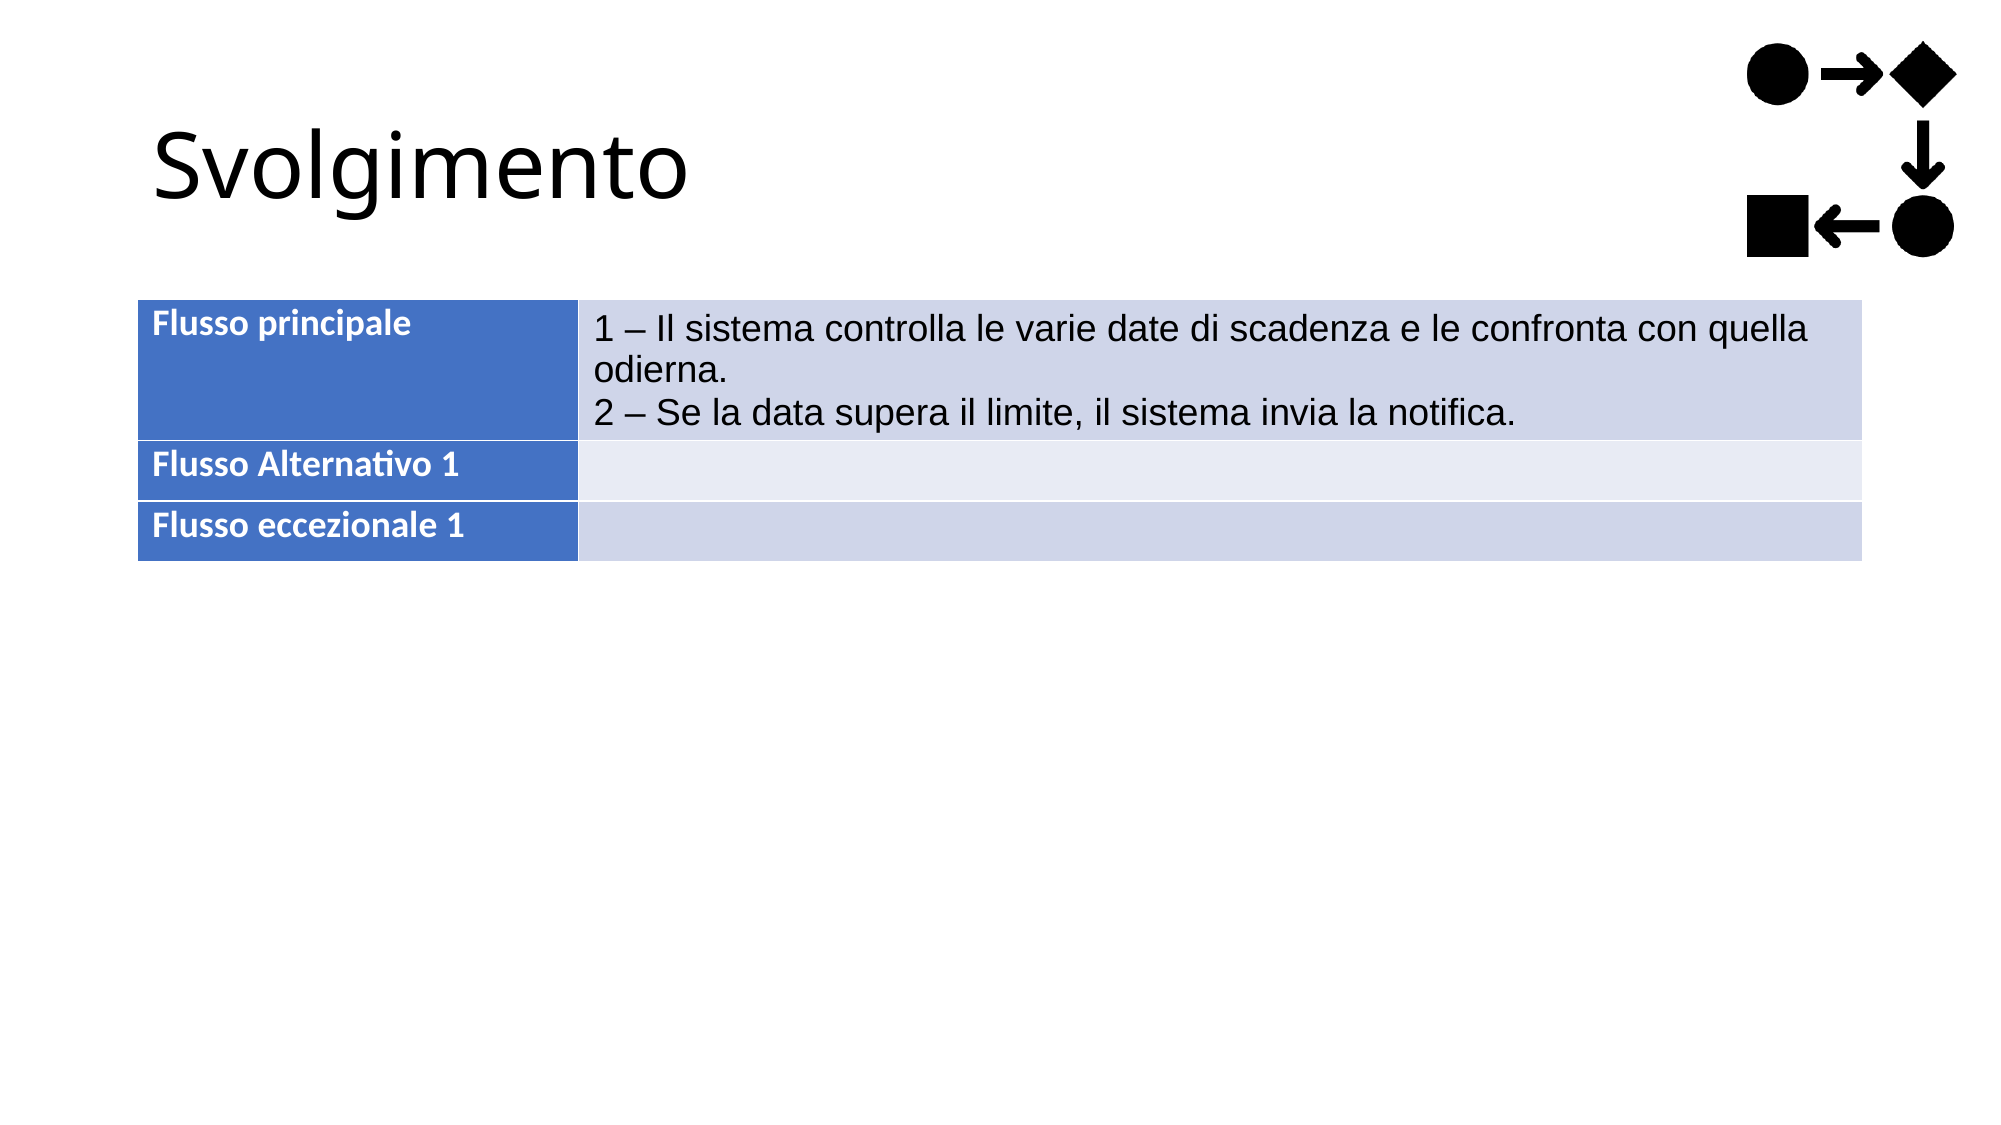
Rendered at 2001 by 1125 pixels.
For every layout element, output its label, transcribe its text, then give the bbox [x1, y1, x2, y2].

table_header 1 – Il sistema controlla le varie date di scadenza e le confronta con quella odierna. 2 – Se la data supera il limite, il sistema invia la notifica. [579, 300, 1862, 440]
table_cell [579, 441, 1862, 500]
table_header Flusso principale [138, 300, 578, 440]
title Svolgimento [137, 59, 1703, 278]
table_cell [579, 502, 1862, 561]
table_cell Flusso eccezionale 1 [138, 502, 578, 561]
picture [1703, 0, 2000, 297]
table_cell Flusso Alternativo 1 [138, 441, 578, 500]
